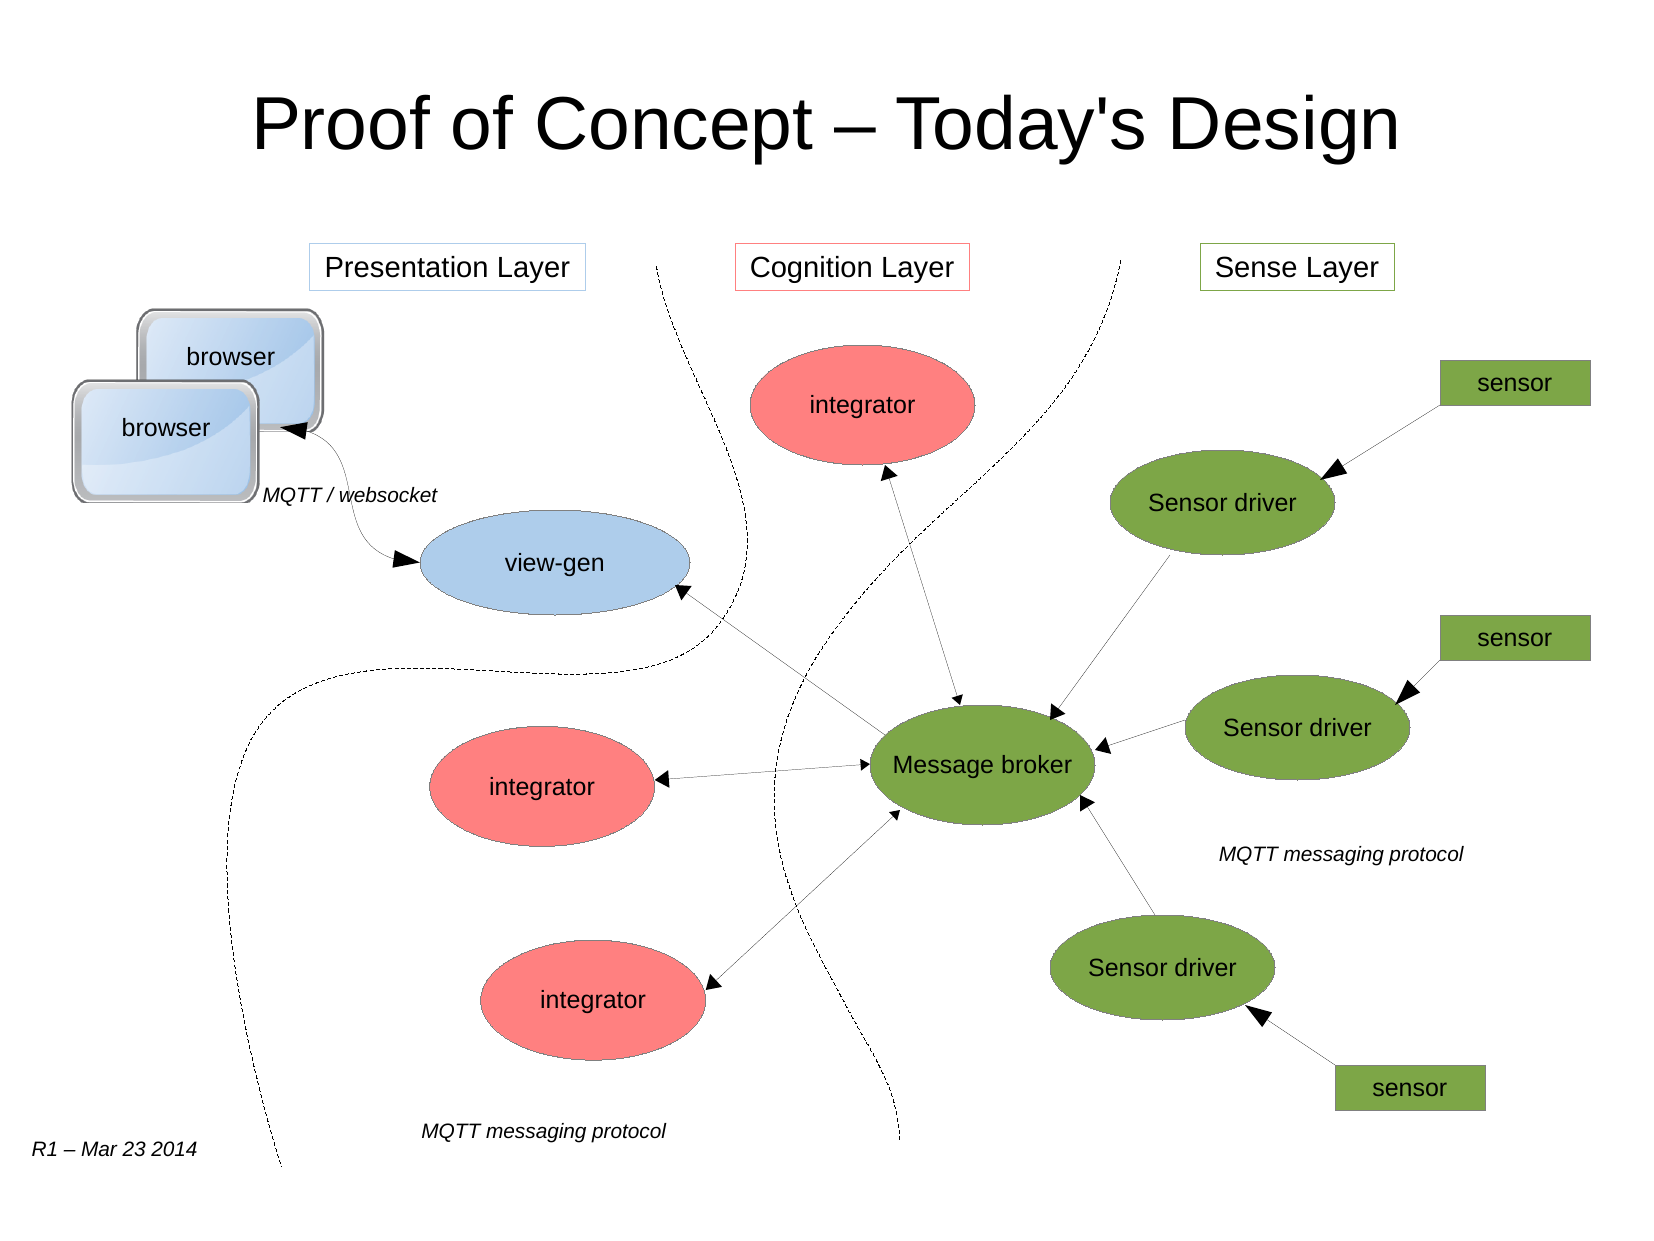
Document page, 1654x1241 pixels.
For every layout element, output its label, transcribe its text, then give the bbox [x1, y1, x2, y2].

text_box Sense Layer [1200, 243, 1394, 291]
text_box Cognition Layer [735, 243, 970, 291]
text_box Sensor driver [1185, 675, 1411, 781]
picture [52, 281, 346, 503]
text_box sensor [1440, 615, 1591, 661]
text_box integrator [480, 940, 706, 1061]
title Proof of Concept – Today's Design [82, 19, 1571, 227]
text_box view-gen [420, 510, 691, 616]
text_box R1 – Mar 23 2014 [16, 1130, 213, 1169]
text_box Sensor driver [1050, 915, 1276, 1021]
text_box sensor [1440, 360, 1591, 406]
text_box sensor [1335, 1065, 1486, 1111]
text_box Sensor driver [1110, 450, 1336, 556]
text_box integrator [429, 726, 655, 847]
text_box MQTT messaging protocol [1203, 835, 1478, 874]
text_box Presentation Layer [309, 243, 585, 291]
text_box Message broker [870, 705, 1096, 826]
text_box integrator [750, 345, 976, 466]
text_box MQTT messaging protocol [406, 1112, 681, 1151]
